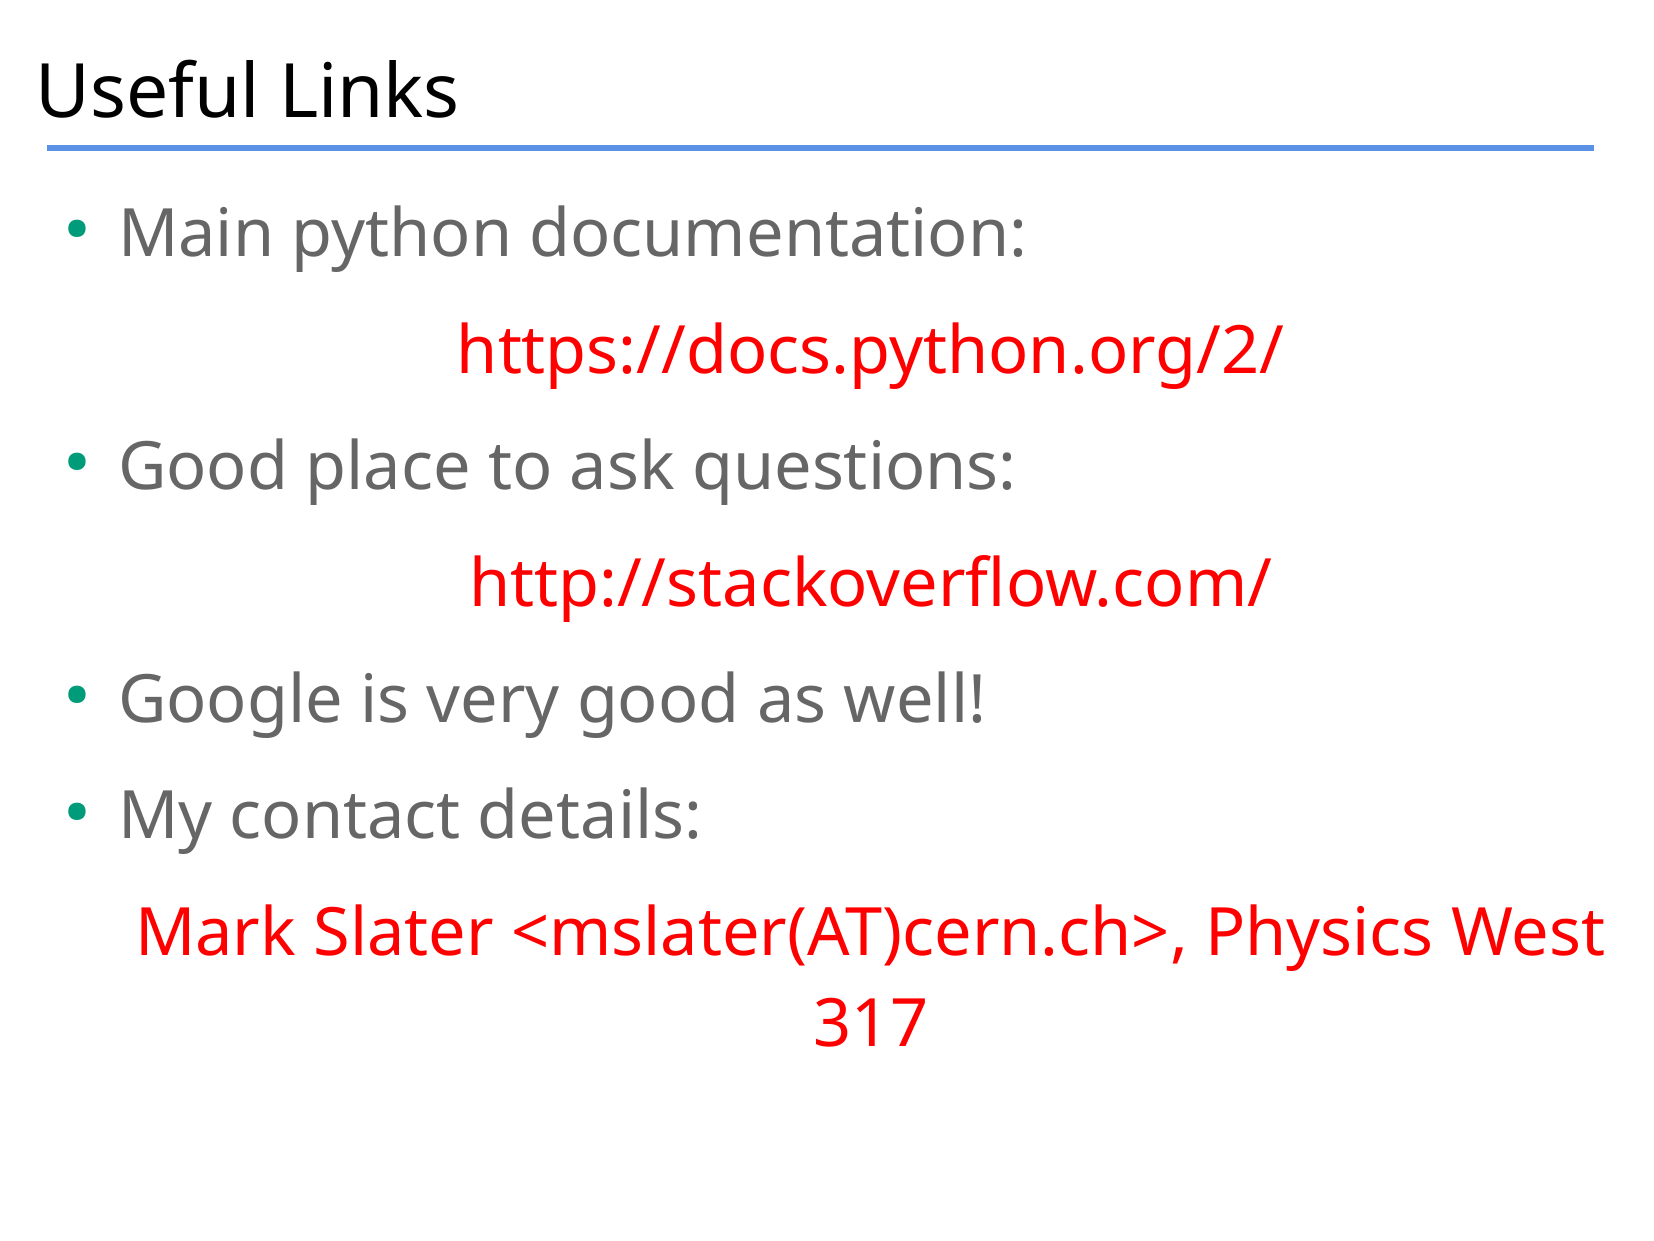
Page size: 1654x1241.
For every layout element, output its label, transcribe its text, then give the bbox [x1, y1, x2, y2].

list Main python documentation: https://docs.python.org/2/ Good place to ask questions: http://stackoverflow.com/ Google is very good as well! My contact details: Mark Slater <mslater(AT)cern.ch>, Physics West 317 [47, 185, 1625, 1174]
title Useful Links [35, 29, 1217, 148]
